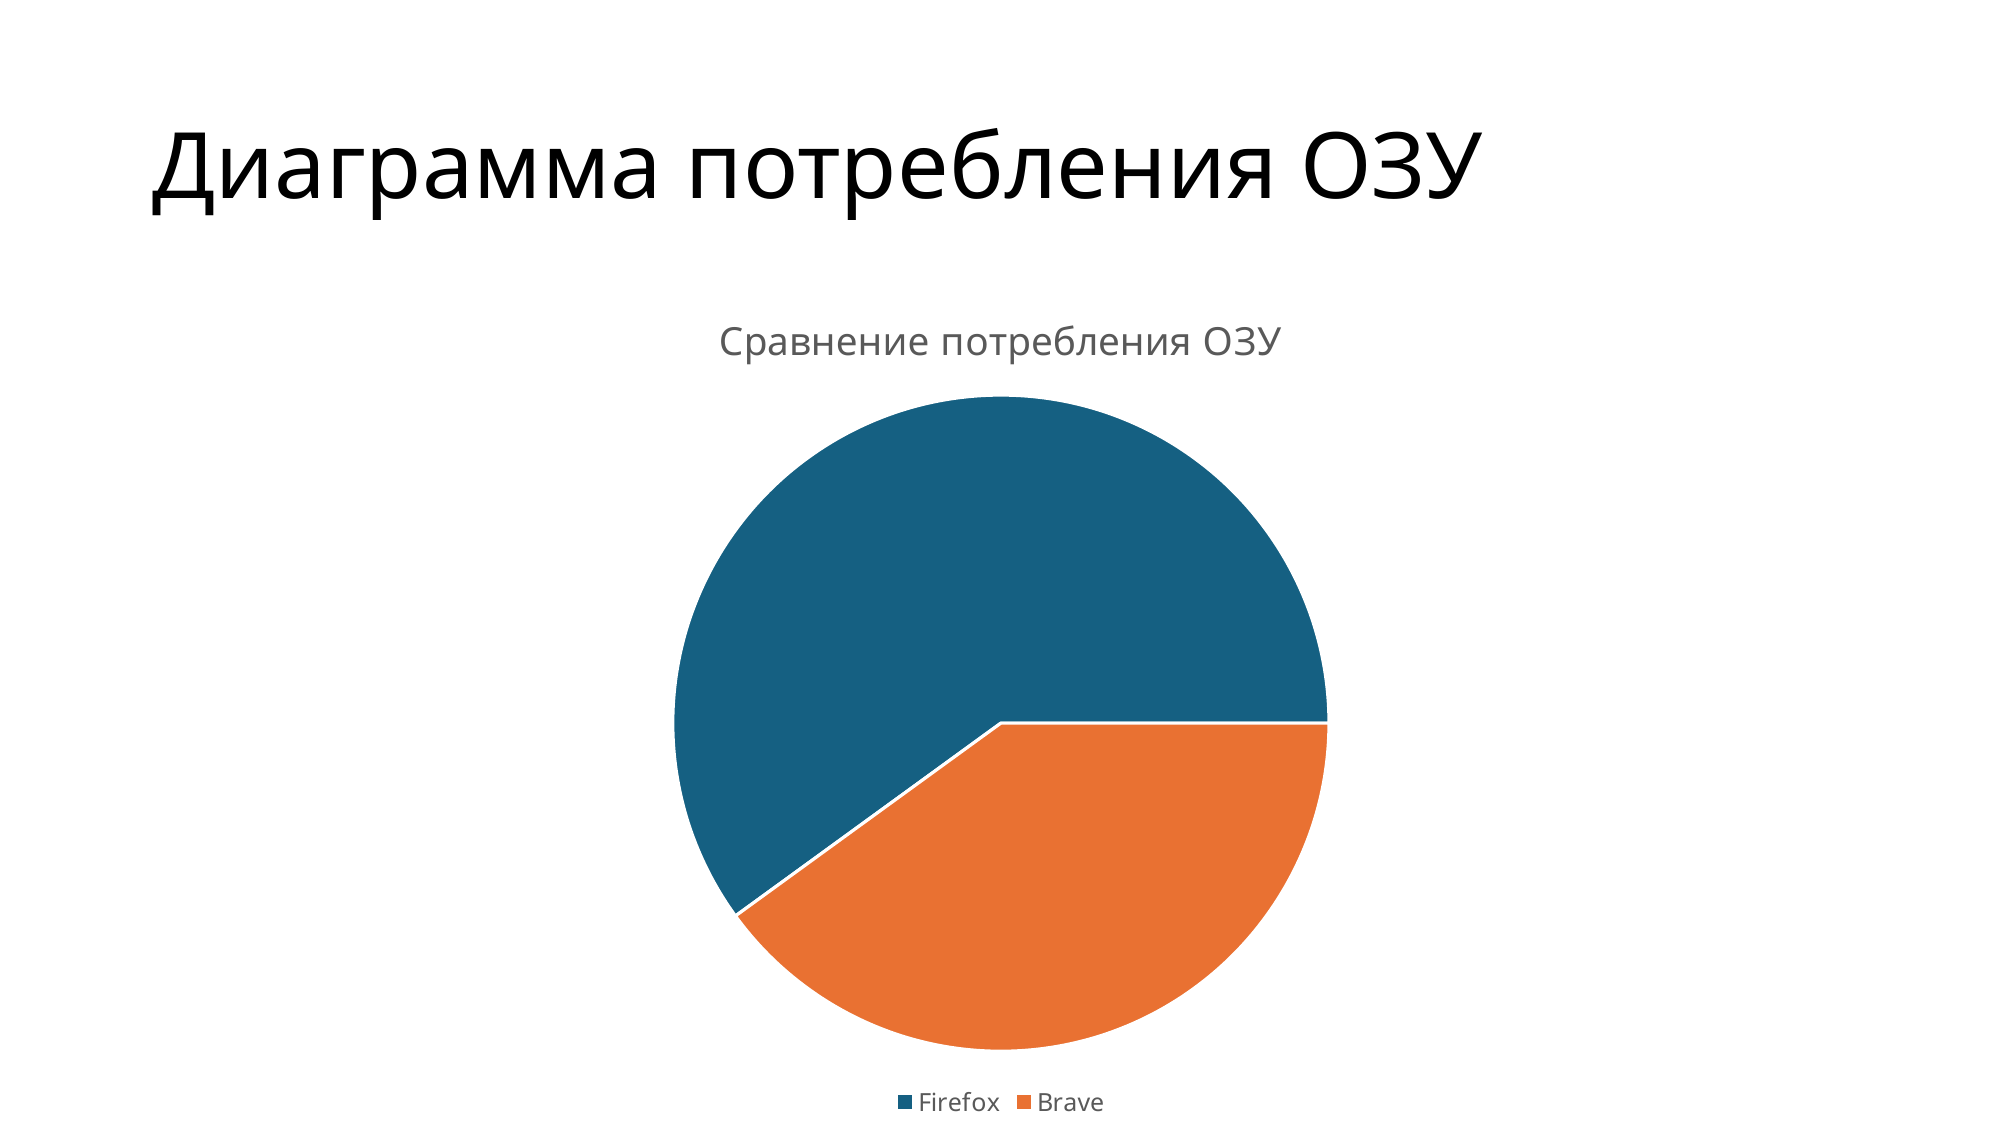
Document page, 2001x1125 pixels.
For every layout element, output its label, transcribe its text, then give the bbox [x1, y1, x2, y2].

title Диаграмма потребления ОЗУ [137, 59, 1863, 278]
chart [371, 276, 1631, 1125]
